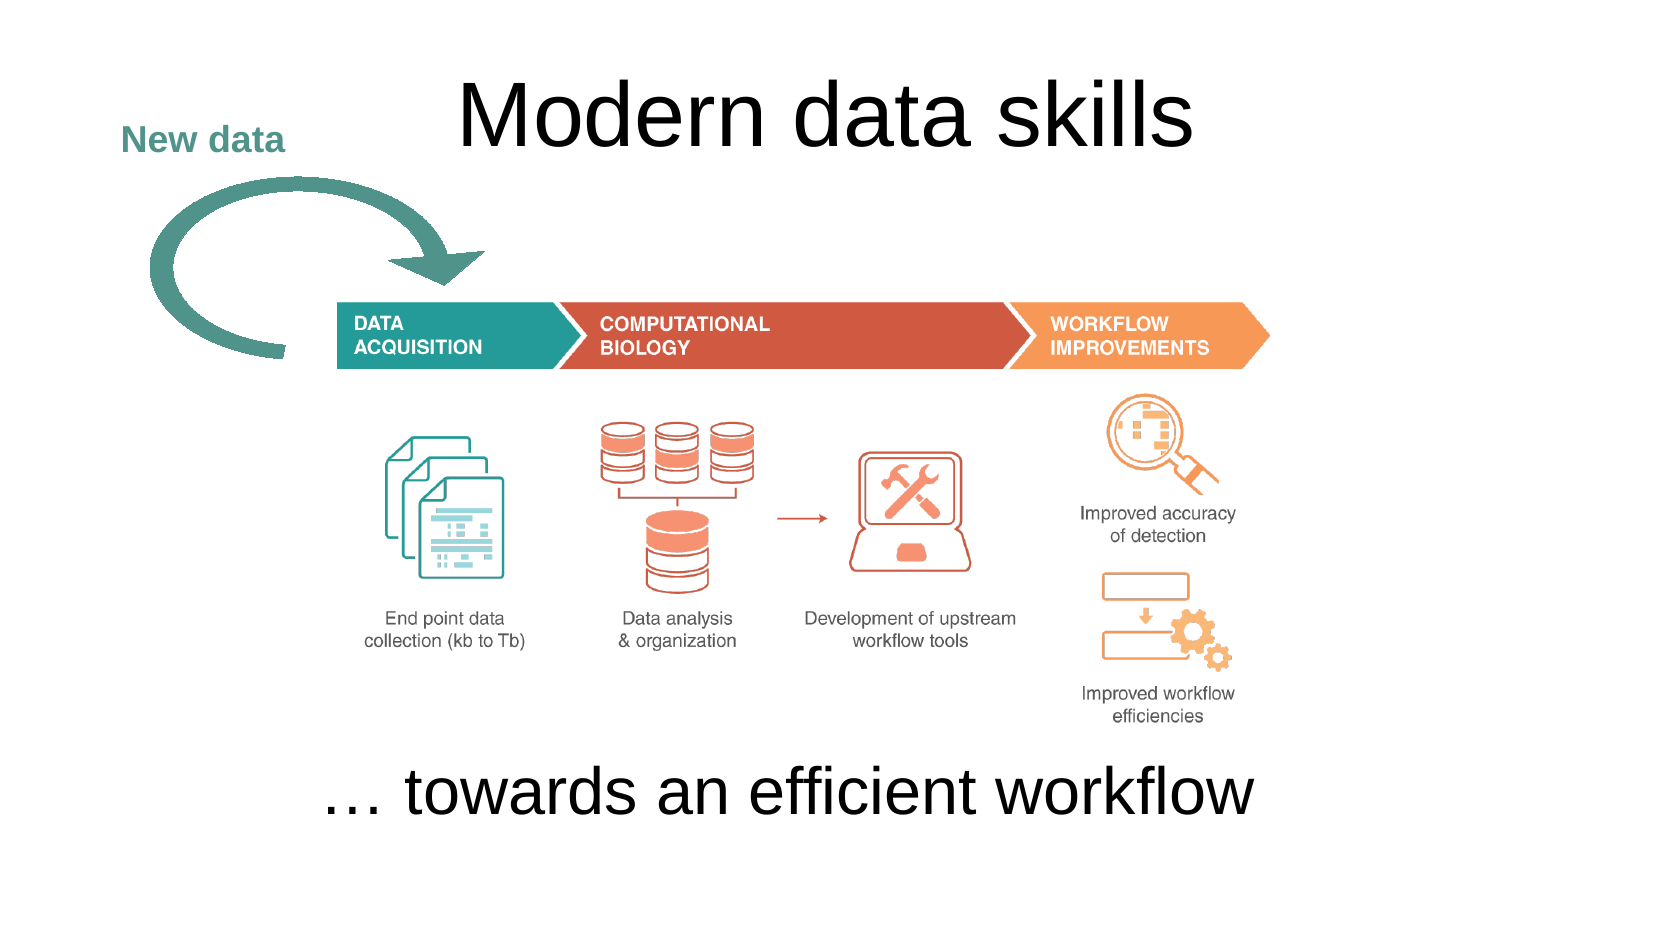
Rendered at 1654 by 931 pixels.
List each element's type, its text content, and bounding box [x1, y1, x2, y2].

text_box New data [105, 110, 301, 168]
text_box [150, 176, 485, 359]
text_box … towards an efficient workflow [75, 450, 1501, 874]
picture [337, 254, 1271, 780]
title Modern data skills [82, 37, 1571, 193]
